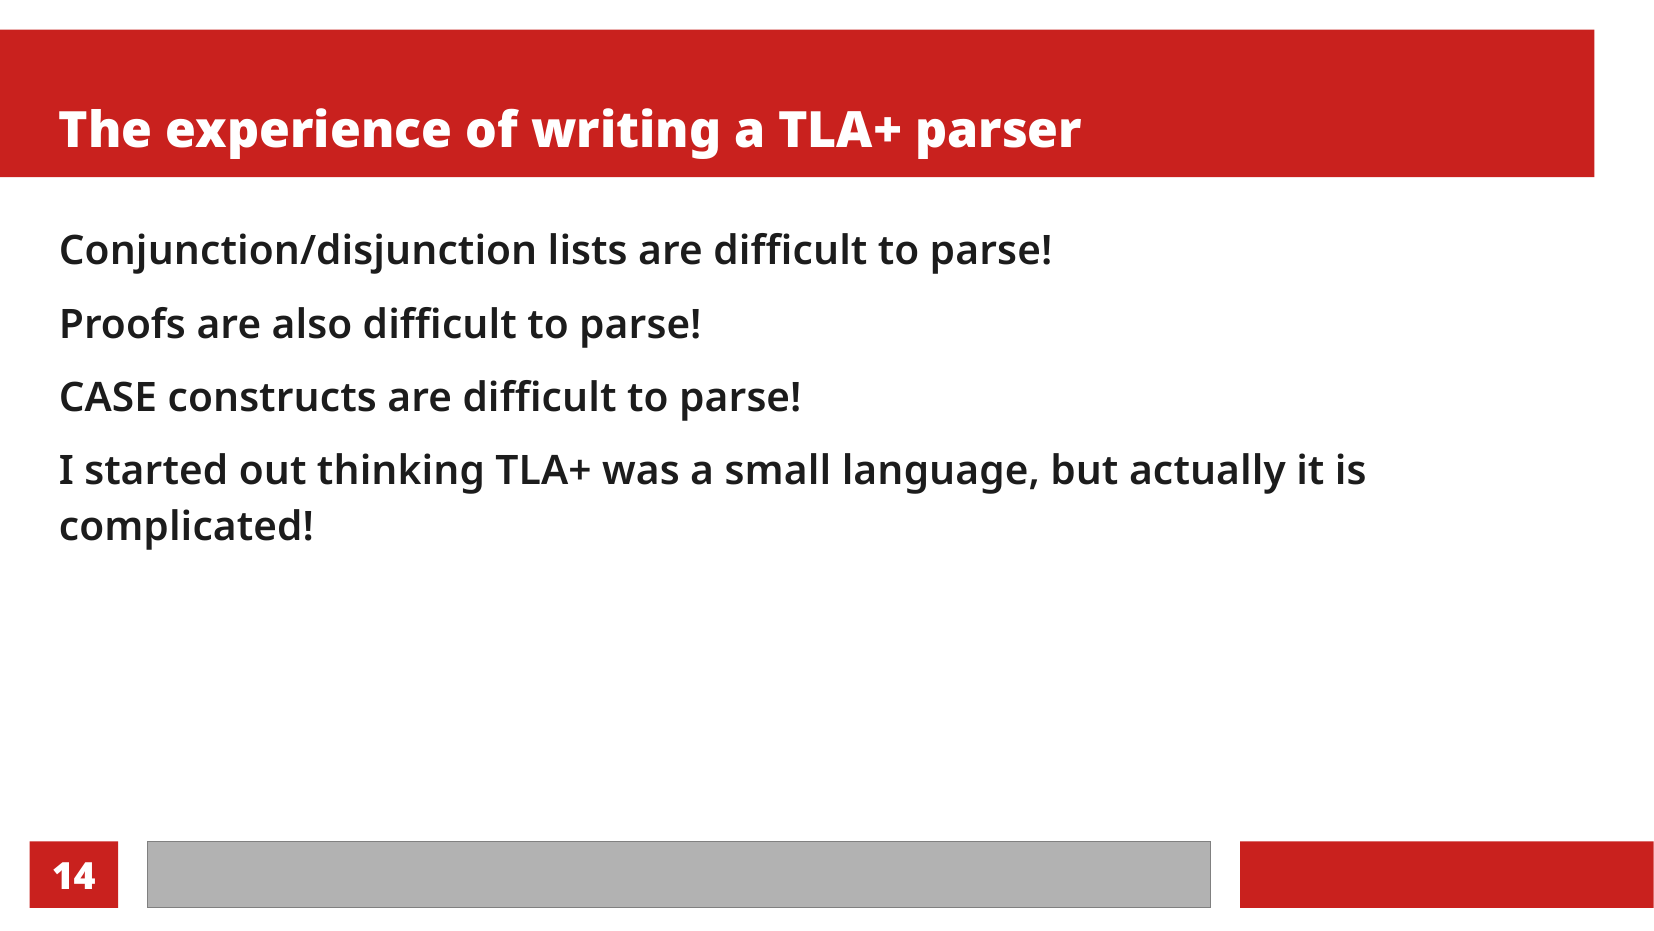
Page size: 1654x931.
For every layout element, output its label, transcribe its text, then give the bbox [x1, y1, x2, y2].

title The experience of writing a TLA+ parser [59, 44, 1595, 163]
list Conjunction/disjunction lists are difficult to parse! Proofs are also difficult to parse! CASE constructs are difficult to parse! I started out thinking TLA+ was a small language, but actually it is complicated! [59, 221, 1565, 798]
